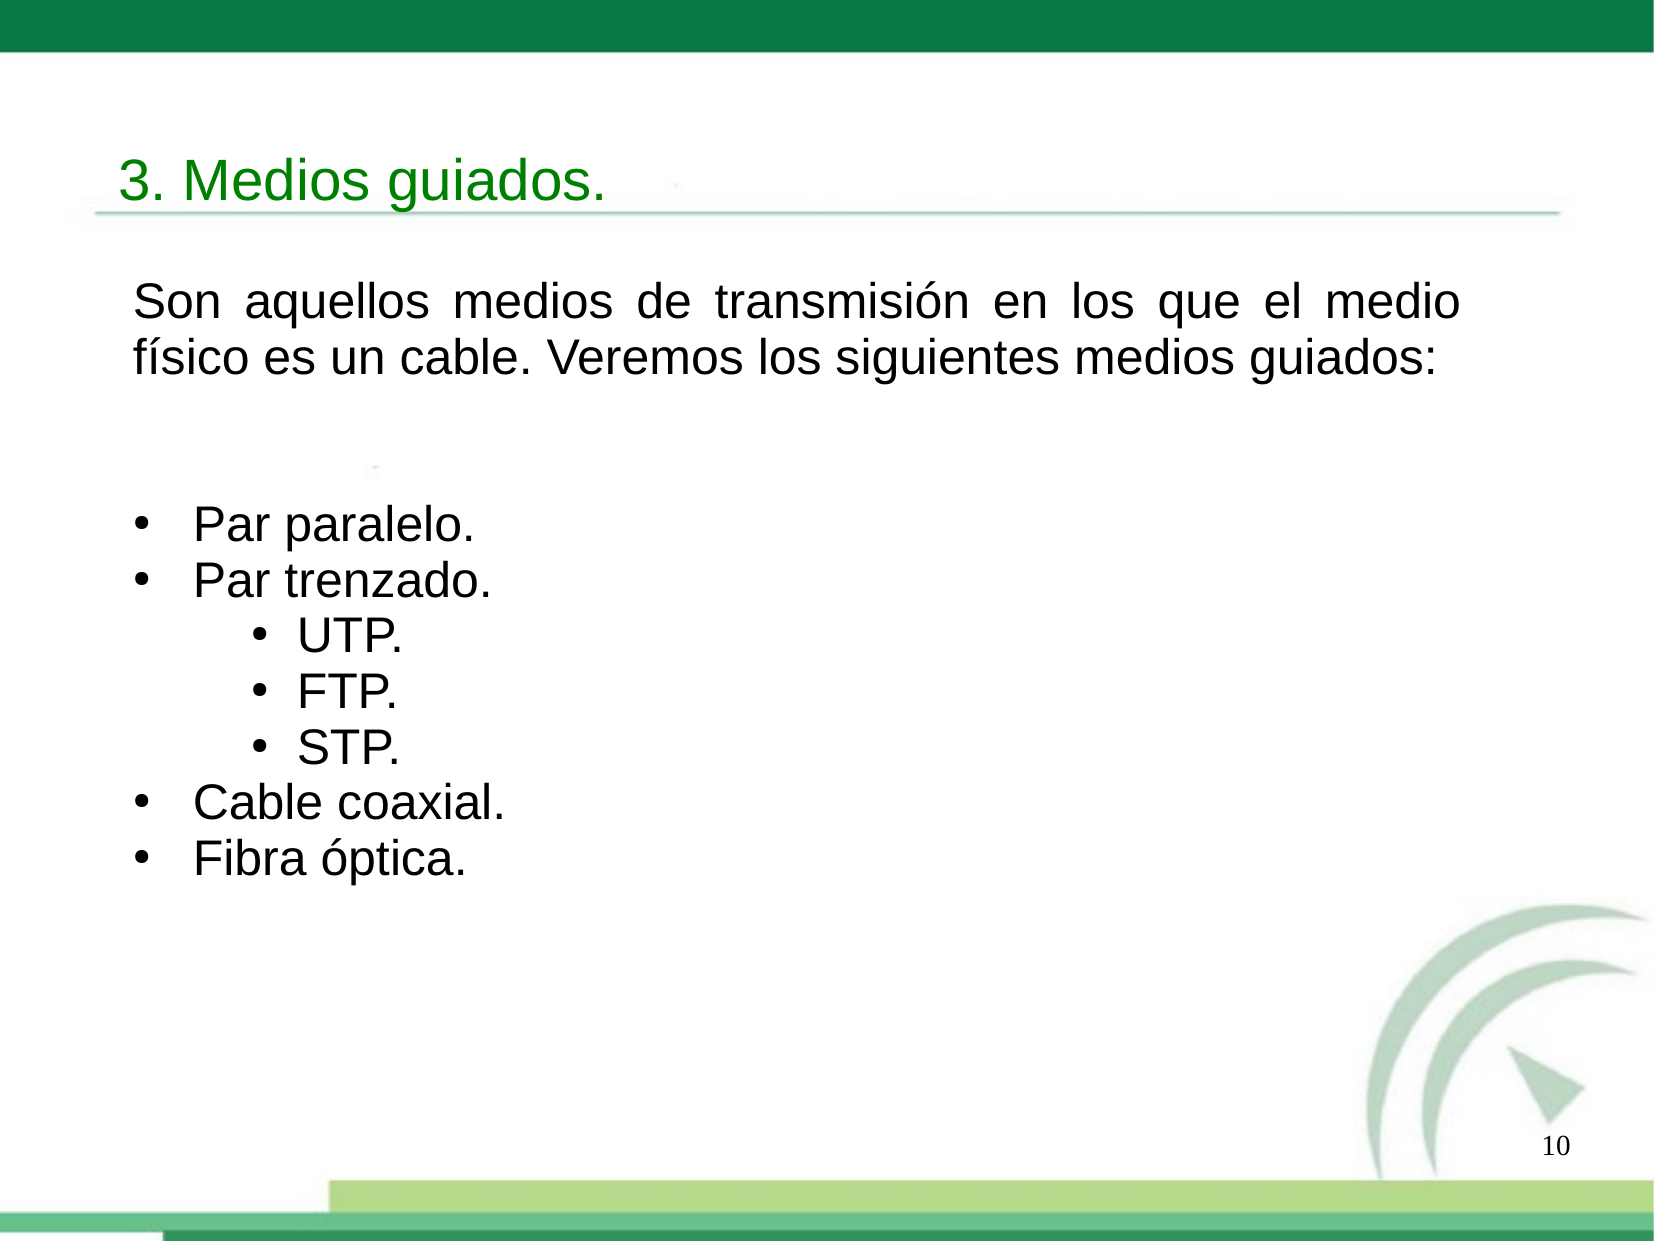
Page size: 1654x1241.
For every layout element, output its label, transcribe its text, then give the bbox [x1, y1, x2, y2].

list [147, 1033, 1473, 1152]
picture [0, 0, 1654, 1241]
text_box Son aquellos medios de transmisión en los que el medio físico es un cable. Veremos los siguientes medios guiados: Par paralelo. Par trenzado. UTP. FTP. STP. Cable coaxial. Fibra óptica. [118, 265, 1477, 1033]
text_box 3. Medios guiados. [118, 147, 1182, 223]
